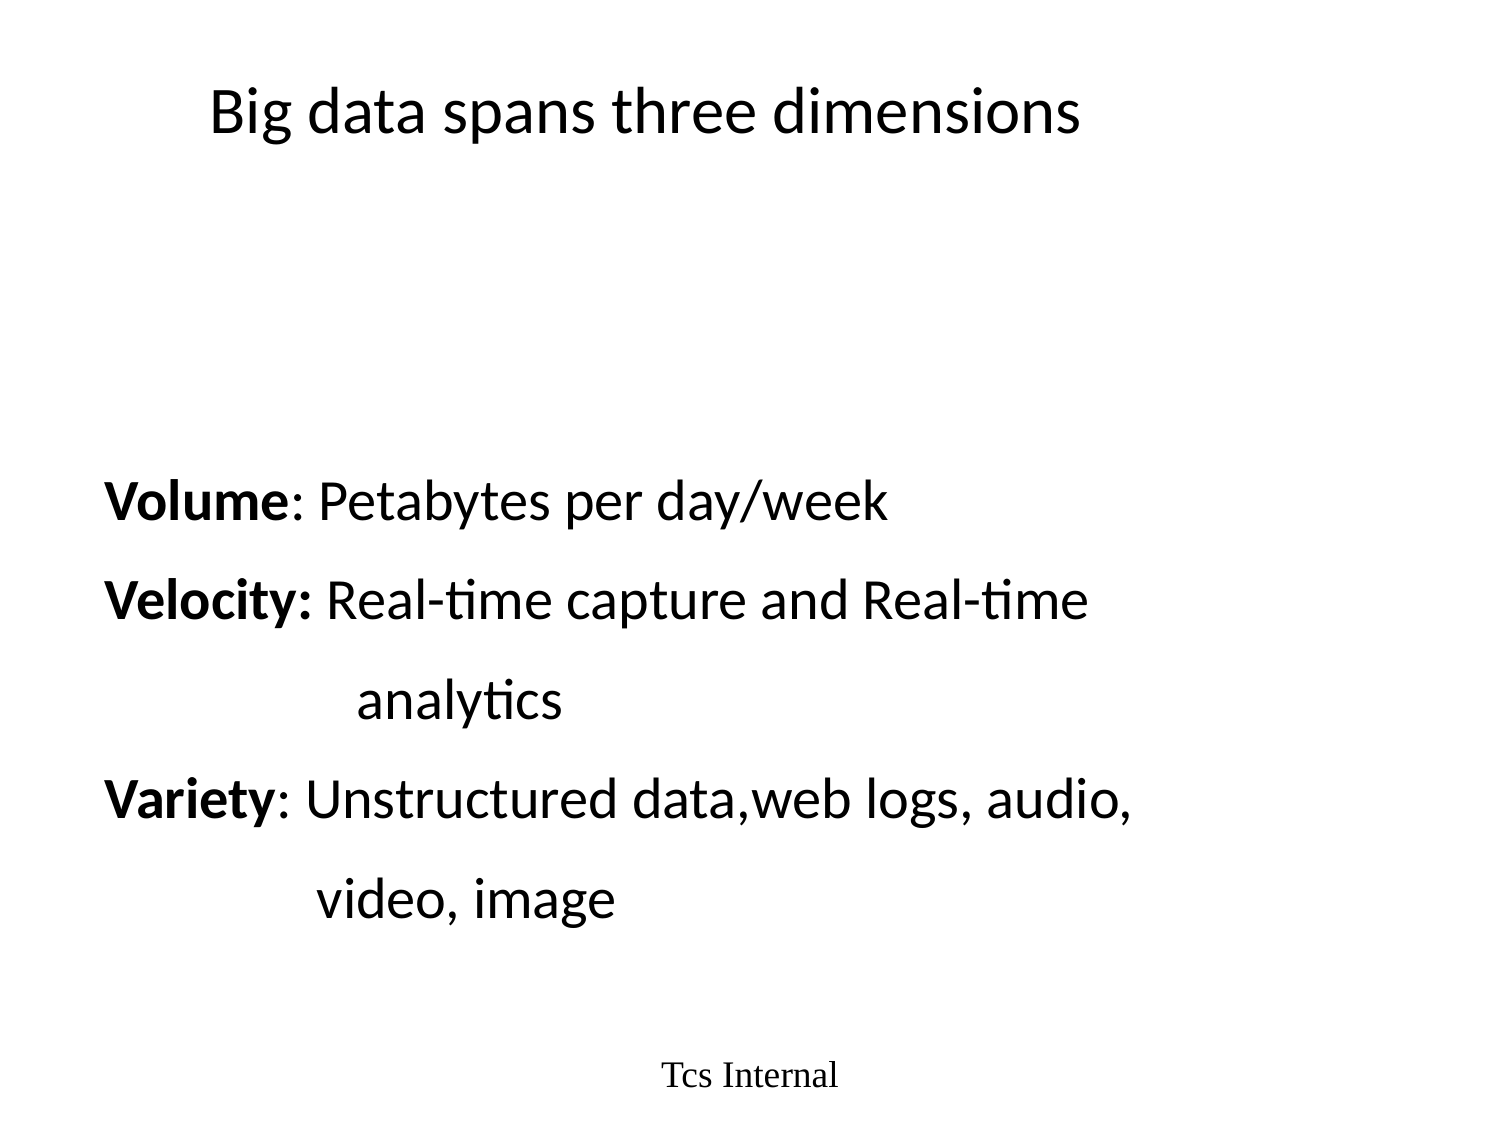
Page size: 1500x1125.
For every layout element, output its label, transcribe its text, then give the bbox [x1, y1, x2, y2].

list Volume: Petabytes per day/week Velocity: Real-time capture and Real-time analytics Variety: Unstructured data,web logs, audio, video, image [90, 345, 1441, 1088]
title Big data spans three dimensions [195, 60, 1500, 248]
